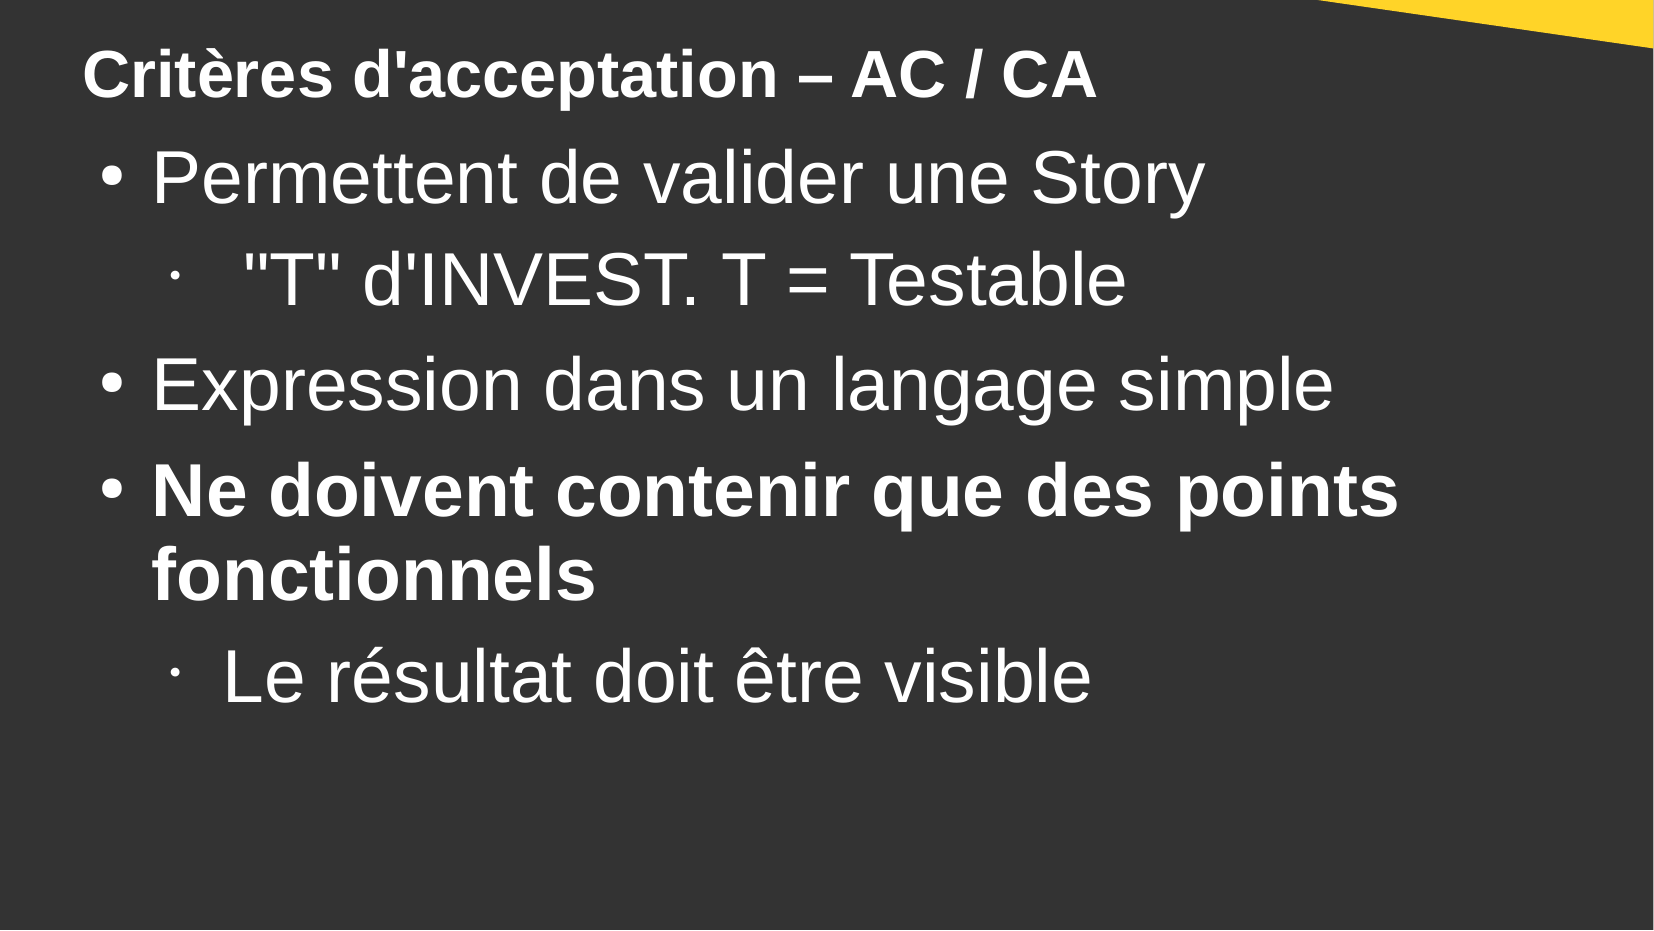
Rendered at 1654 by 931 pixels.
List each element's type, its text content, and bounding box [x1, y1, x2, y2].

title Critères d'acceptation – AC / CA [82, 37, 1571, 122]
list Permettent de valider une Story "T" d'INVEST. T = Testable Expression dans un langage simple Ne doivent contenir que des points fonctionnels Le résultat doit être visible [80, 135, 1620, 777]
text_box [1317, 0, 1654, 49]
